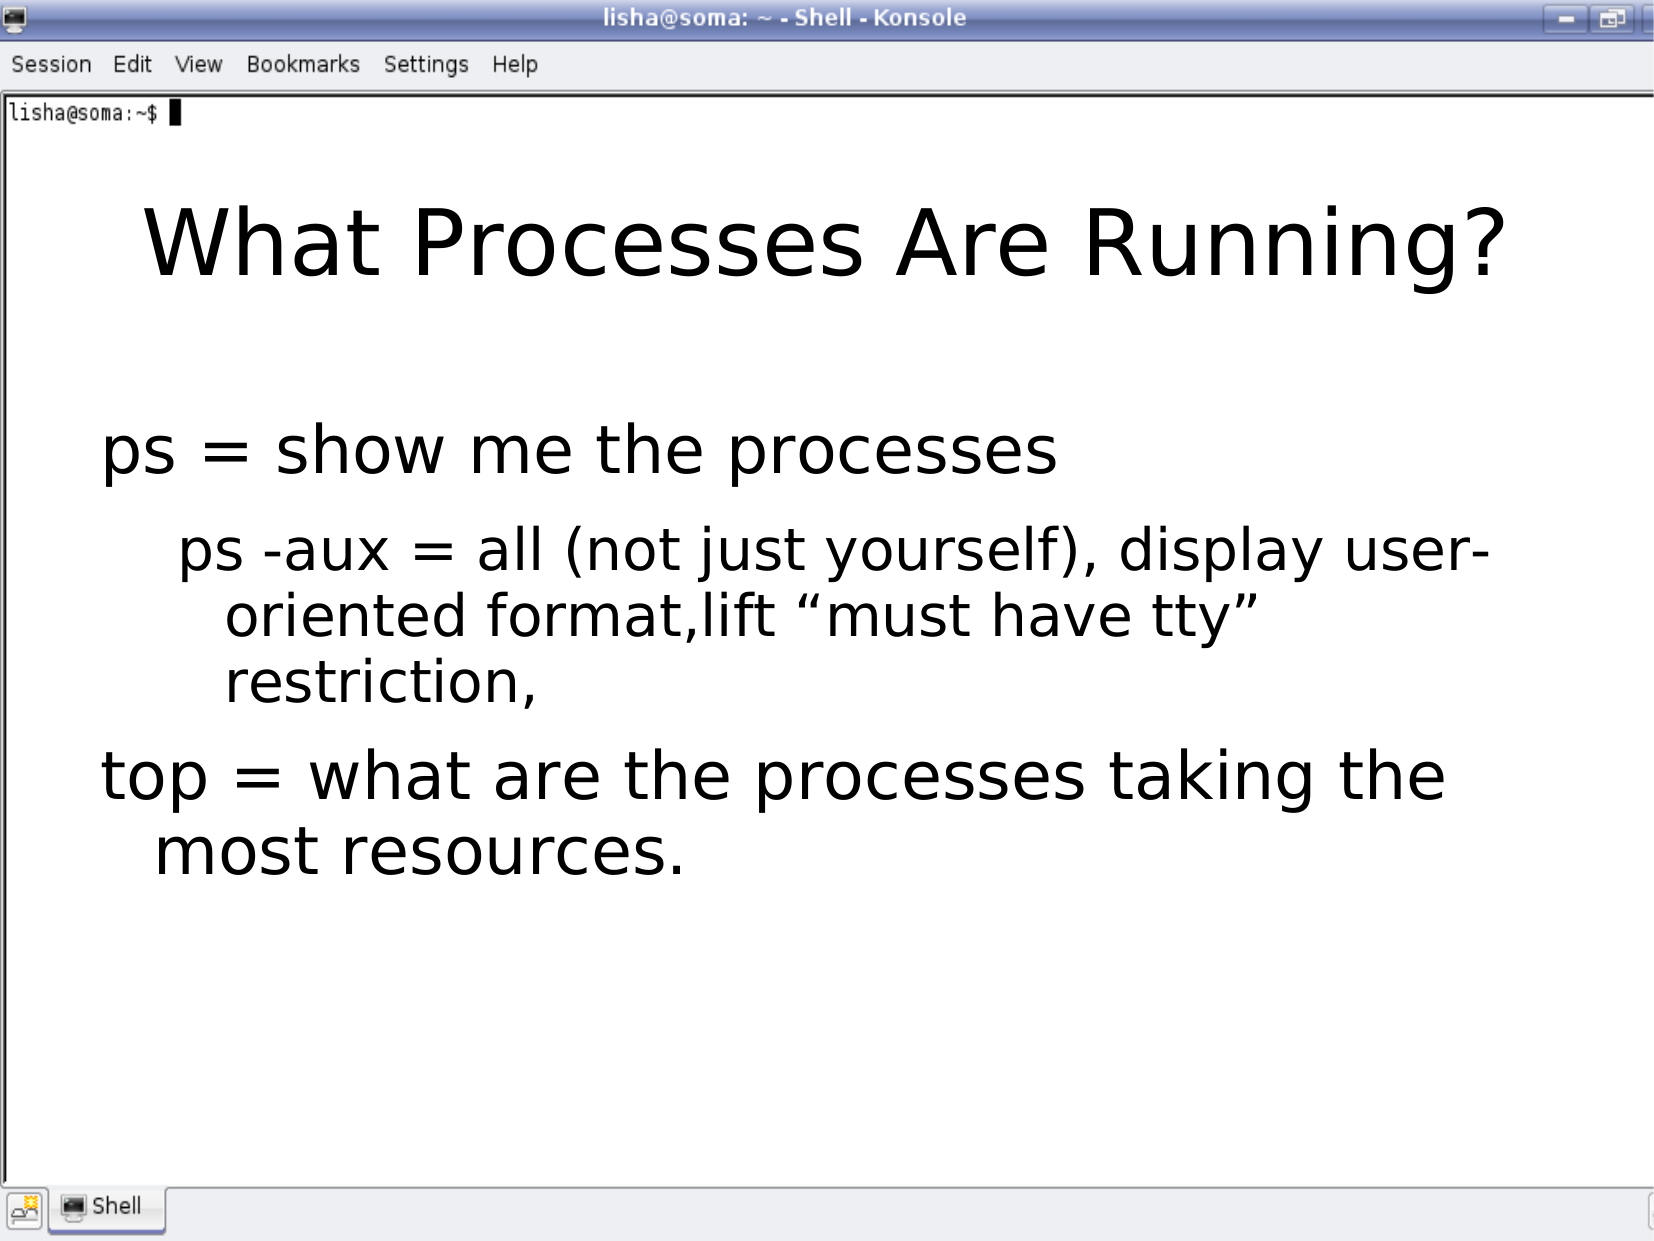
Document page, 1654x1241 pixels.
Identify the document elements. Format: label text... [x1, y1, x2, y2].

picture [0, 0, 1654, 1241]
title What Processes Are Running? [82, 149, 1571, 338]
list ps = show me the processes ps -aux = all (not just yourself), display user-oriented format,lift “must have tty” restriction, top = what are the processes taking the most resources. [82, 412, 1571, 1109]
